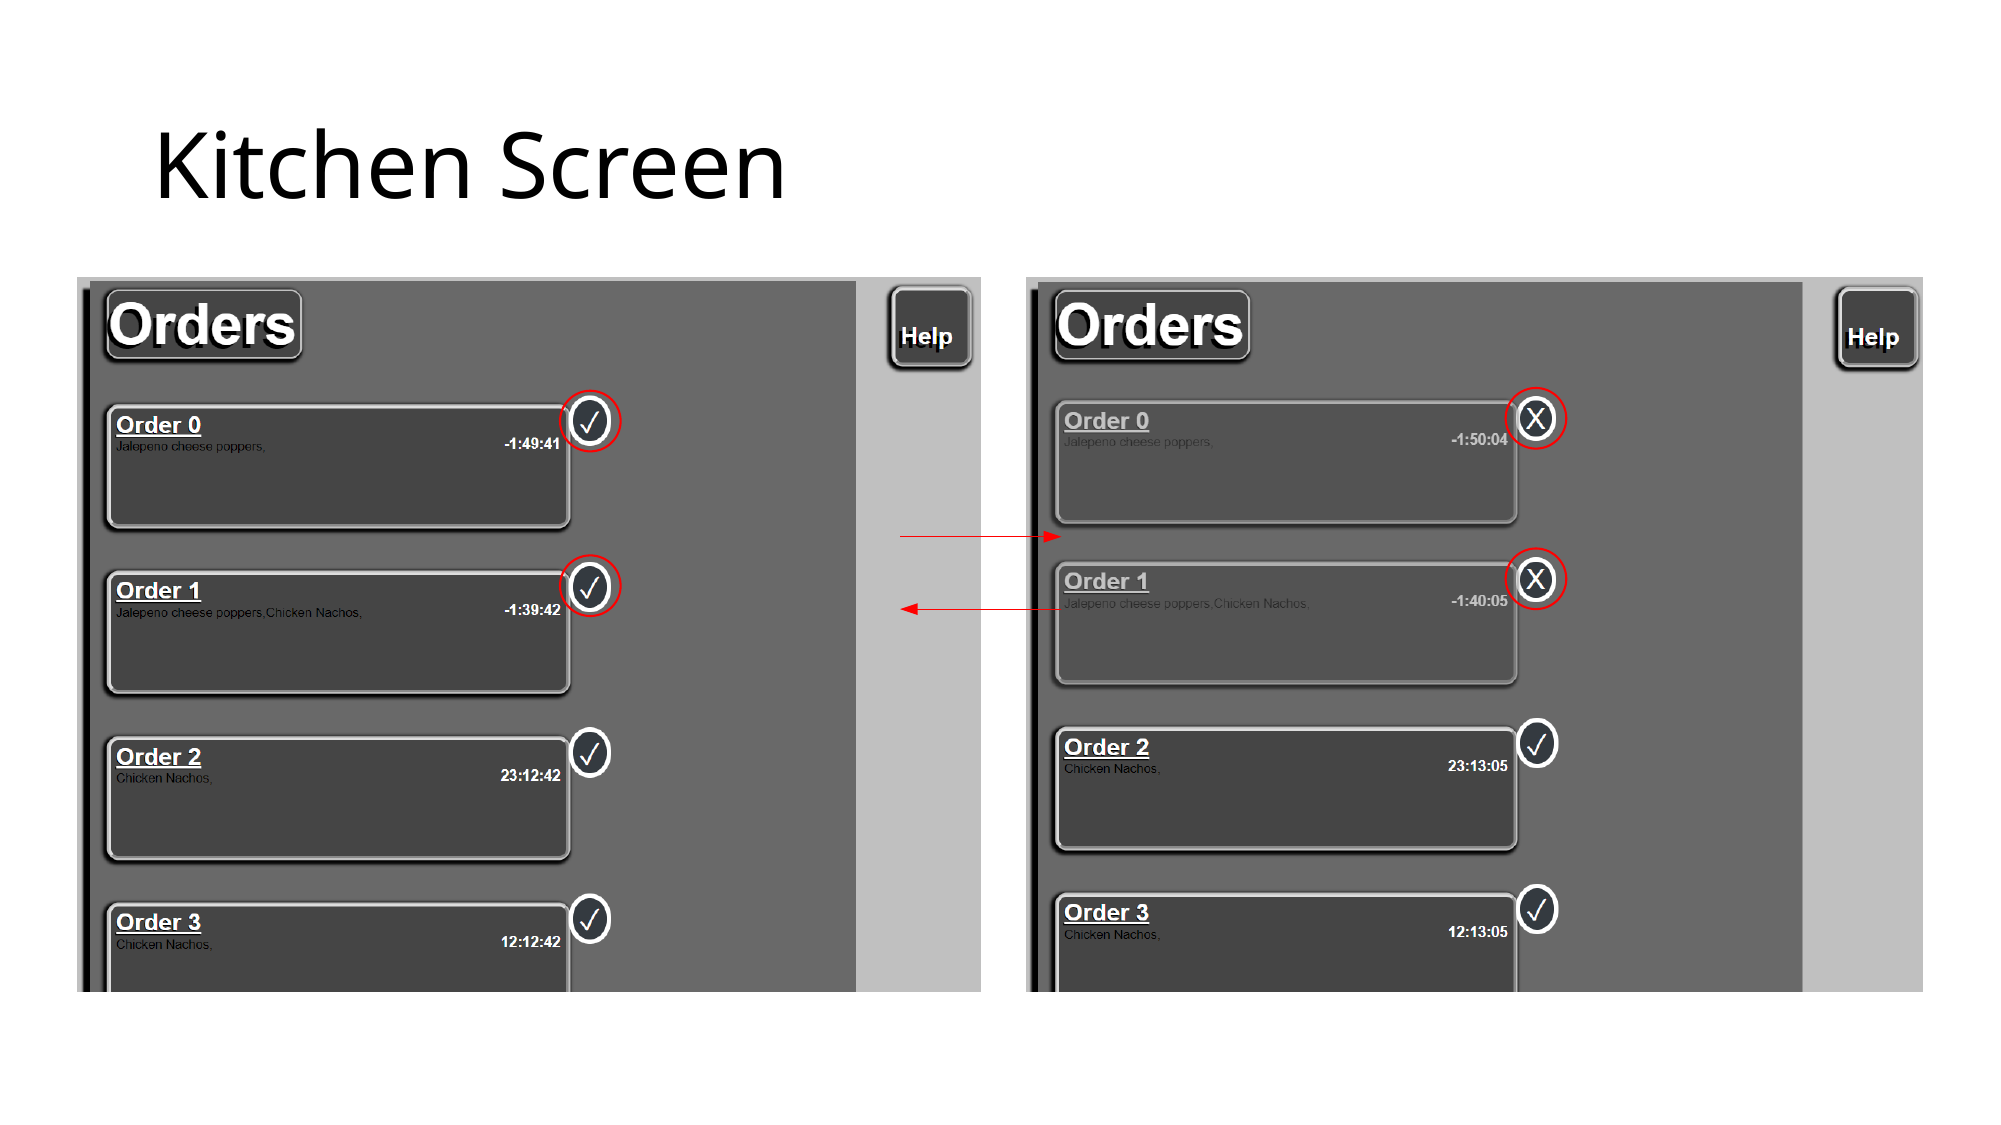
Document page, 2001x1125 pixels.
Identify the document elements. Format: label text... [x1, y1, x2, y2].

picture [1026, 277, 1923, 992]
title Kitchen Screen [137, 59, 1863, 278]
picture [77, 277, 981, 992]
